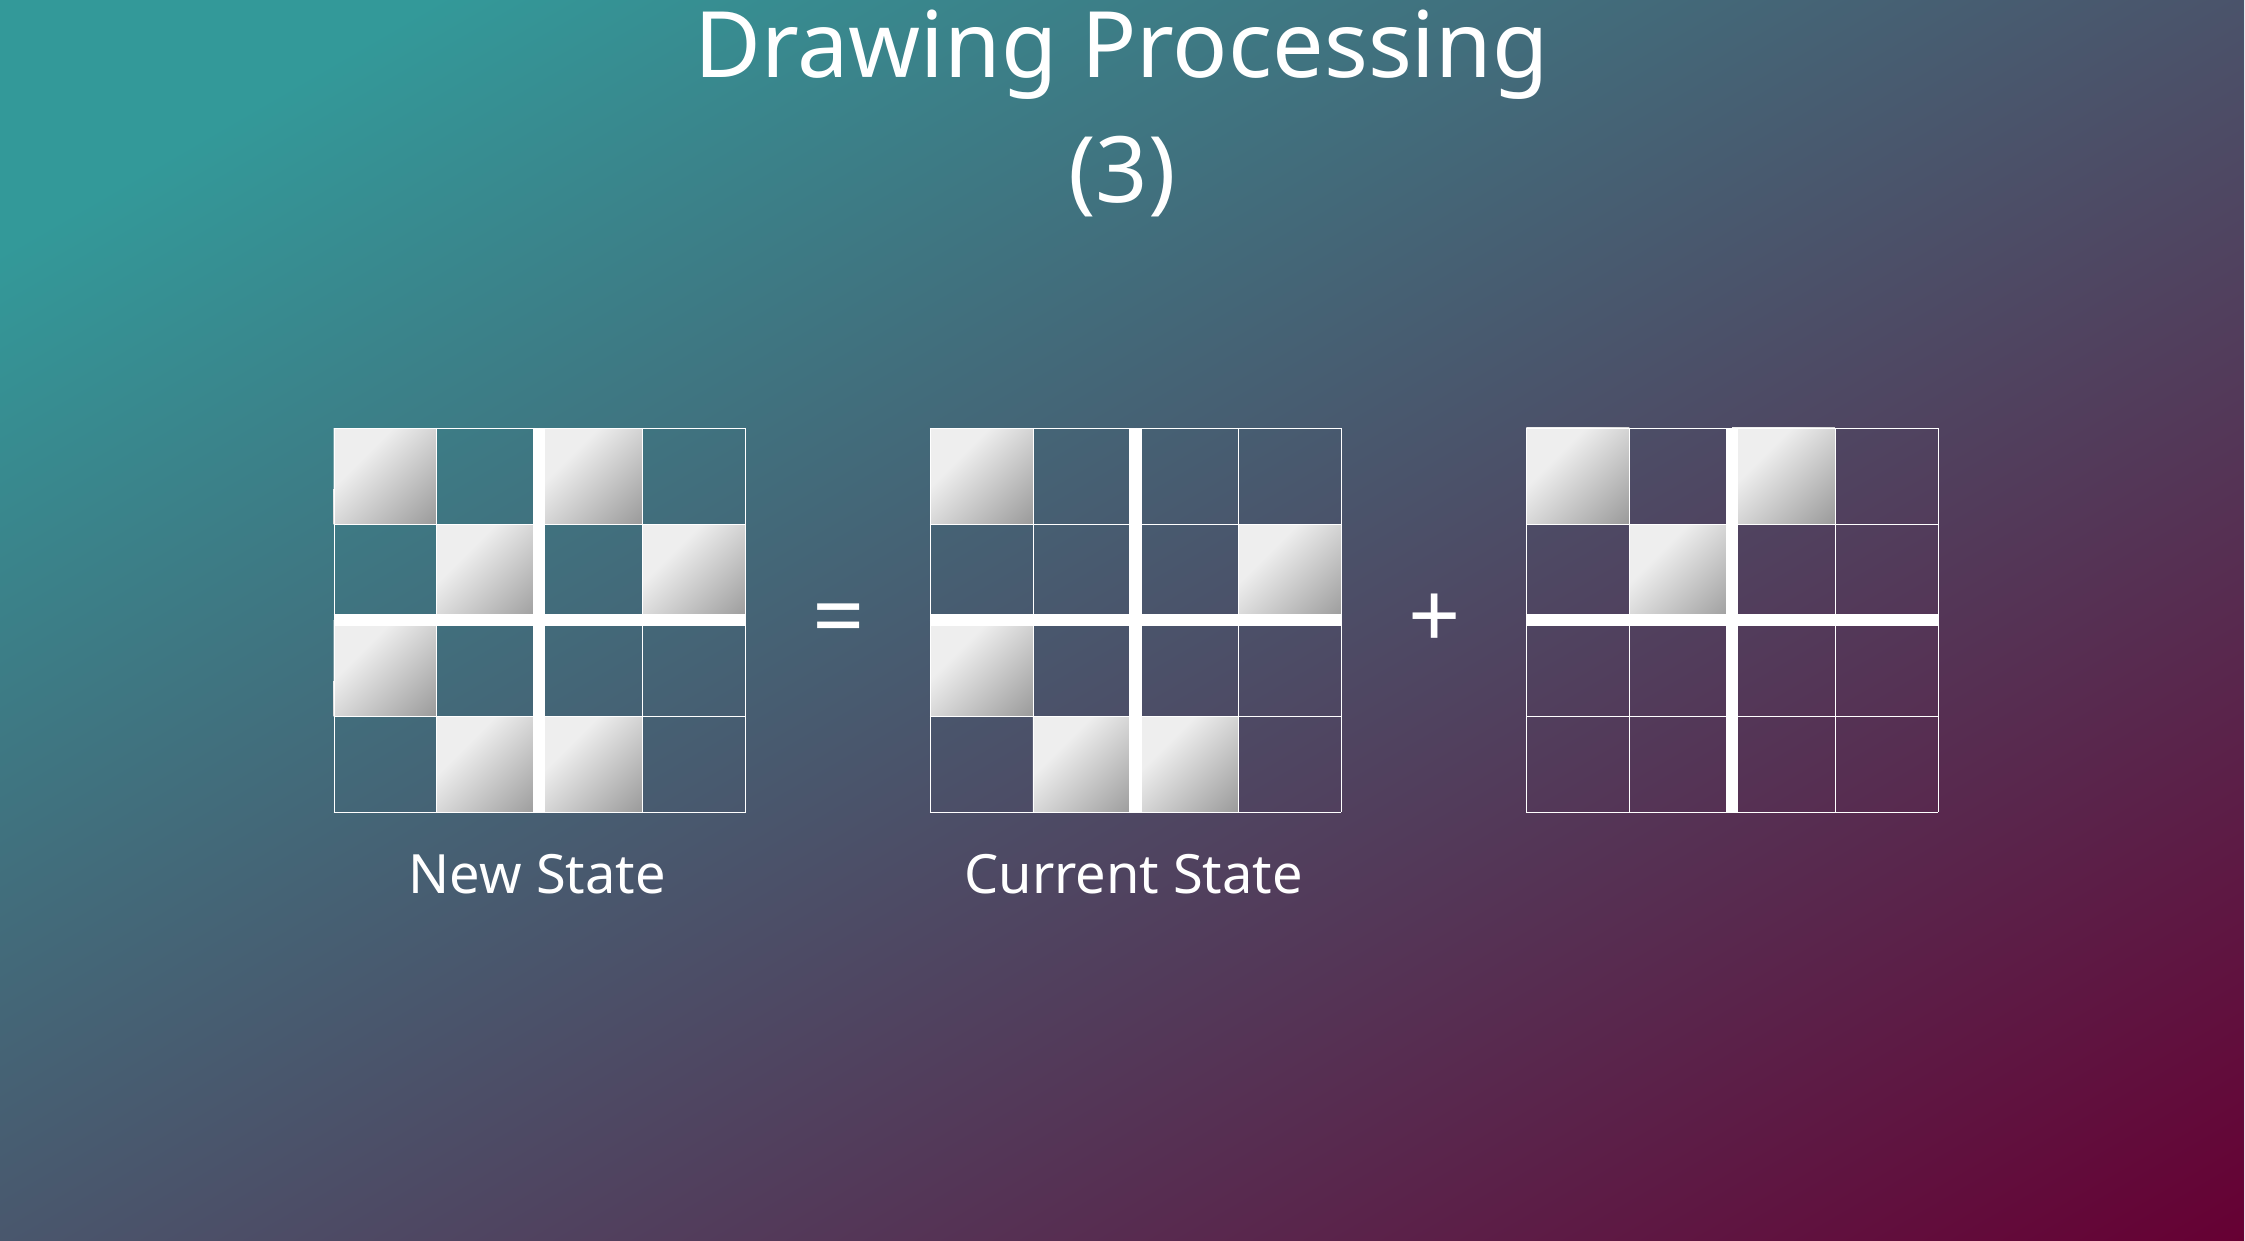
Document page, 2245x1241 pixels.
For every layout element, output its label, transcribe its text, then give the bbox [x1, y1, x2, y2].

table_cell [643, 525, 745, 614]
table_cell [1527, 525, 1629, 614]
table_cell [1142, 717, 1238, 812]
table_cell [1738, 525, 1835, 614]
table_cell [1034, 525, 1129, 614]
table_cell [931, 626, 1033, 716]
table_header [1836, 429, 1938, 524]
text_box Current State [927, 834, 1341, 910]
table_cell [1034, 626, 1129, 716]
table_cell [1034, 717, 1129, 812]
table_header [335, 429, 436, 524]
table_header [931, 429, 1033, 524]
table_header [545, 429, 642, 524]
table_cell [1527, 717, 1629, 812]
table_cell [545, 626, 642, 716]
table_cell [1630, 626, 1726, 716]
table_cell [545, 525, 642, 614]
table_header [437, 429, 533, 524]
table_cell [643, 626, 745, 716]
table_cell [545, 717, 642, 812]
table_cell [437, 717, 533, 812]
text_box = [800, 558, 877, 669]
table_header [1630, 429, 1726, 524]
text_box New State [330, 834, 745, 910]
table_cell [1239, 626, 1341, 716]
table_cell [1836, 525, 1938, 614]
text_box + [1396, 558, 1473, 669]
table_cell [1738, 626, 1835, 716]
table_cell [1836, 626, 1938, 716]
table_cell [335, 626, 436, 716]
table_cell [437, 626, 533, 716]
table_header [643, 429, 745, 524]
table_header [1142, 429, 1238, 524]
table_cell [335, 525, 436, 614]
table_cell [1836, 717, 1938, 812]
table_cell [1527, 626, 1629, 716]
table_cell [1630, 717, 1726, 812]
table_header [1527, 429, 1629, 524]
table_cell [931, 525, 1033, 614]
text_box Drawing Processing (3) [640, 49, 1604, 160]
table_cell [335, 717, 436, 812]
table_cell [931, 717, 1033, 812]
table_cell [643, 717, 745, 812]
table_header [1034, 429, 1129, 524]
table_header [1738, 429, 1835, 524]
table_cell [1239, 717, 1341, 812]
table_cell [1738, 717, 1835, 812]
table_cell [437, 525, 533, 614]
table_cell [1142, 626, 1238, 716]
table_header [1239, 429, 1341, 524]
table_cell [1630, 525, 1726, 614]
table_cell [1142, 525, 1238, 614]
table_cell [1239, 525, 1341, 614]
